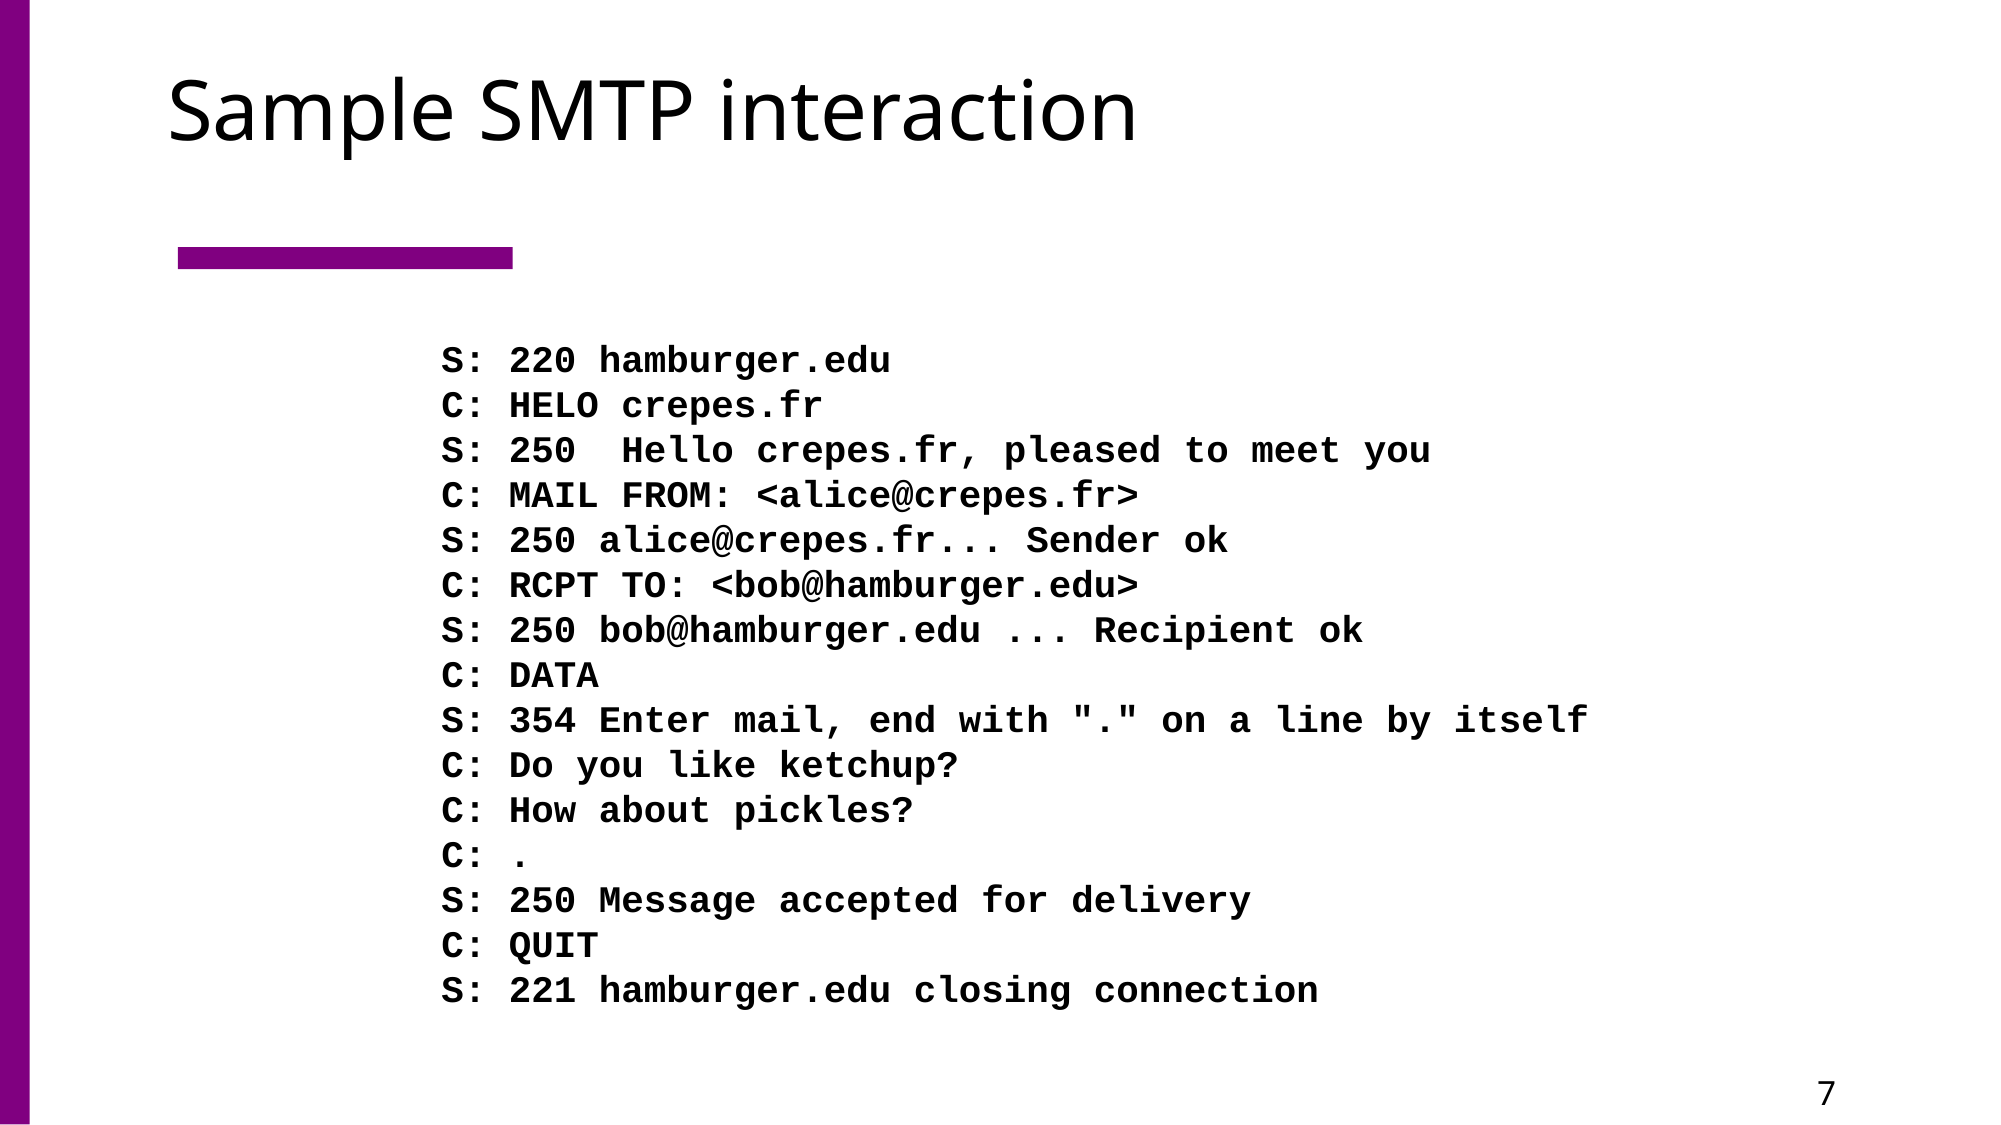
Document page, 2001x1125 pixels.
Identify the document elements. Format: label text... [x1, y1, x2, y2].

text_box S: 220 hamburger.edu C: HELO crepes.fr S: 250 Hello crepes.fr, pleased to meet you C: MAIL FROM: <alice@crepes.fr> S: 250 alice@crepes.fr... Sender ok C: RCPT TO: <bob@hamburger.edu> S: 250 bob@hamburger.edu ... Recipient ok C: DATA S: 354 Enter mail, end with "." on a line by itself C: Do you like ketchup? C: How about pickles? C: . S: 250 Message accepted for delivery C: QUIT S: 221 hamburger.edu closing connection [313, 326, 1627, 1018]
title Sample SMTP interaction [116, 33, 1817, 182]
